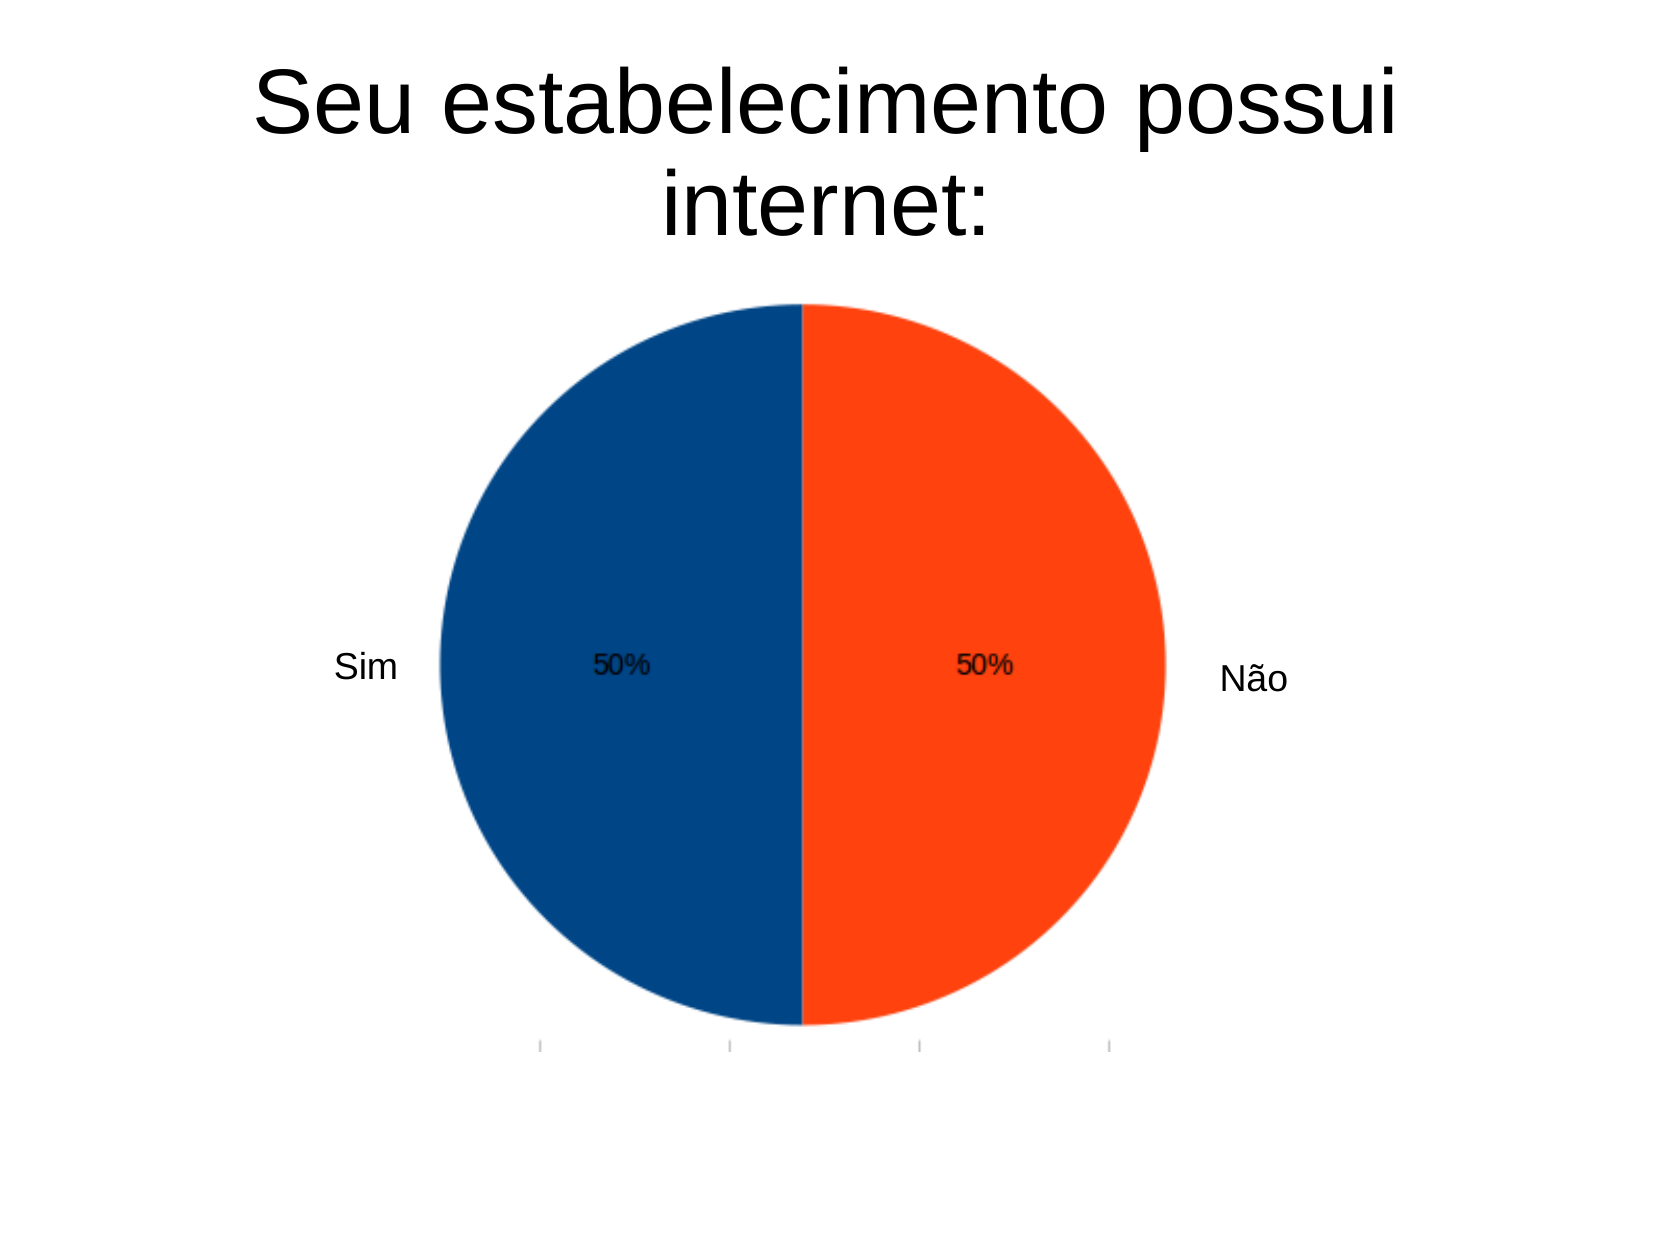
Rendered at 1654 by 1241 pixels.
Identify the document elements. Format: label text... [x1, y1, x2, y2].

title Seu estabelecimento possui internet: [82, 49, 1571, 257]
text_box Sim [318, 637, 414, 695]
picture [425, 290, 1190, 1052]
text_box Não [1204, 649, 1303, 707]
